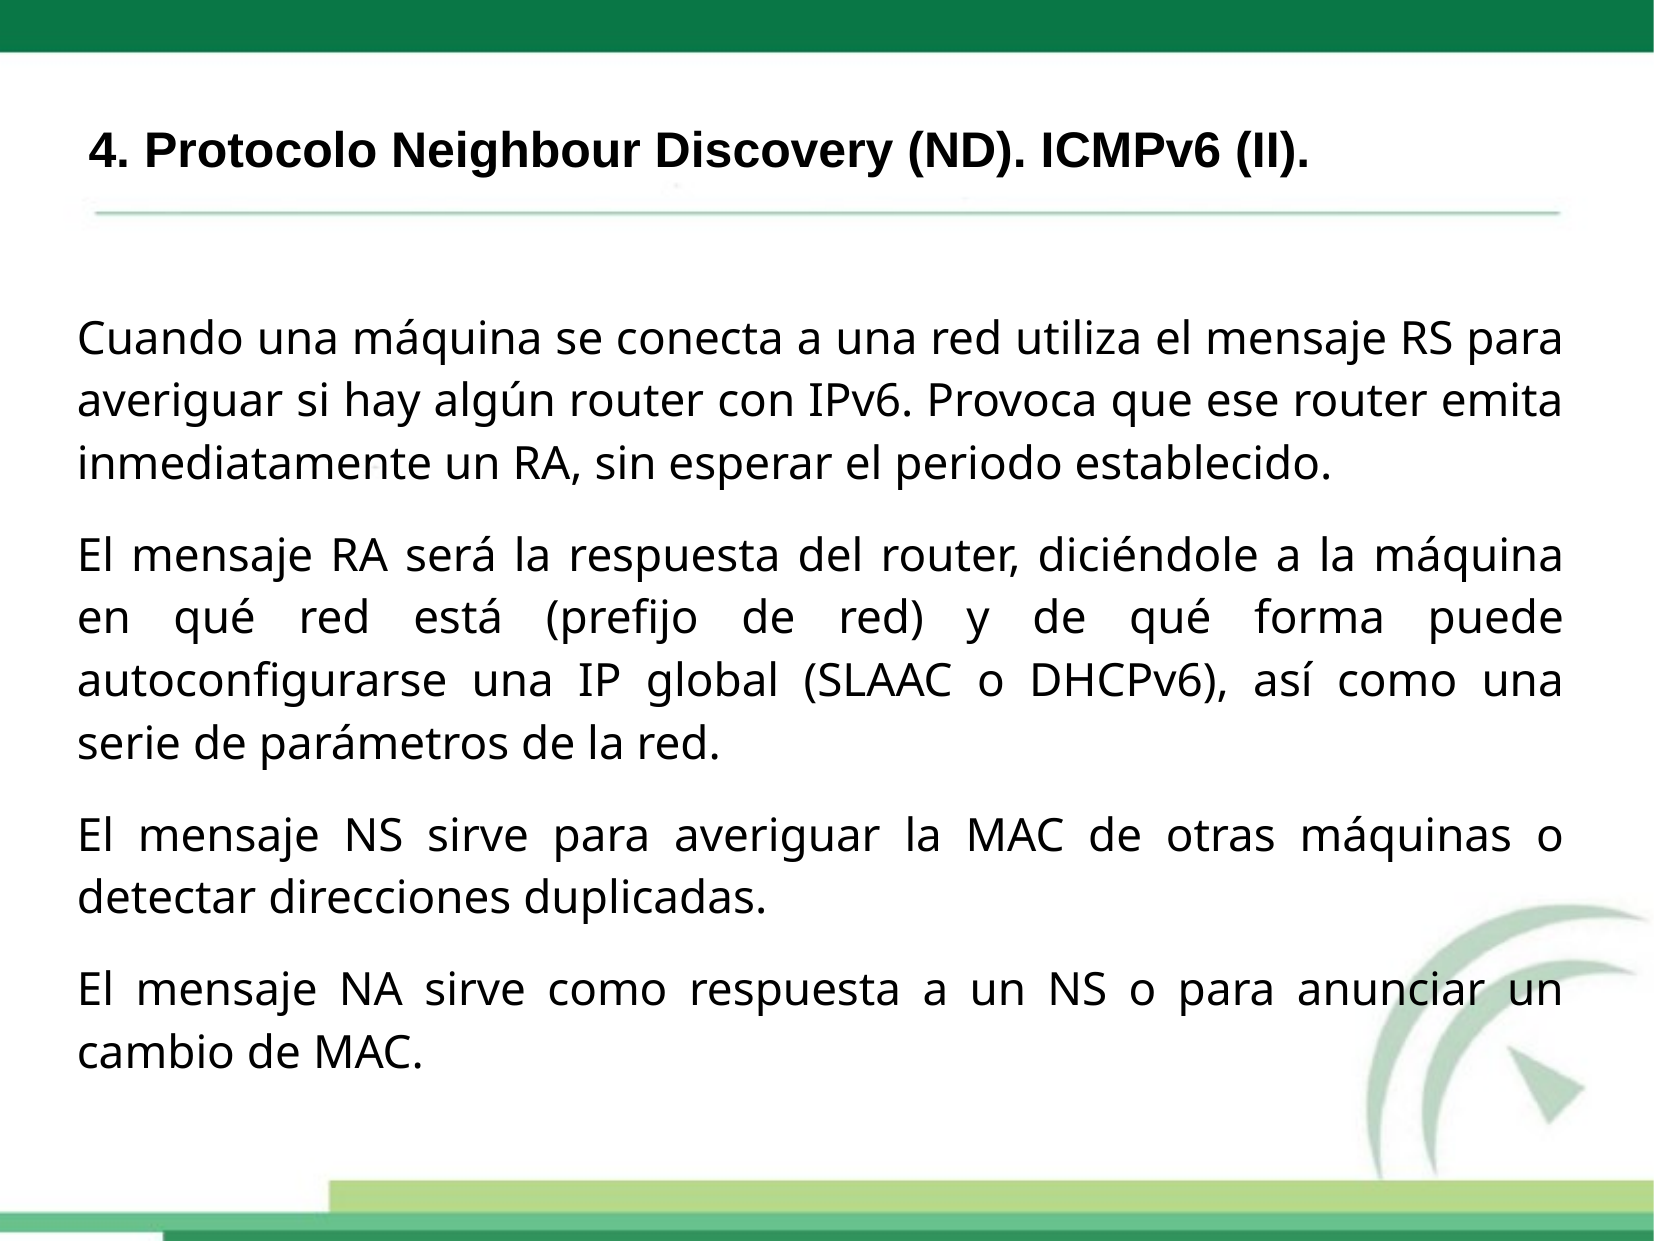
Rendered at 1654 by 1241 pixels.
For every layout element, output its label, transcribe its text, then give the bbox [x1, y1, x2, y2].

title 4. Protocolo Neighbour Discovery (ND). ICMPv6 (II). [88, 46, 1577, 254]
list Cuando una máquina se conecta a una red utiliza el mensaje RS para averiguar si hay algún router con IPv6. Provoca que ese router emita inmediatamente un RA, sin esperar el periodo establecido. El mensaje RA será la respuesta del router, diciéndole a la máquina en qué red está (prefijo de red) y de qué forma puede autoconfigurarse una IP global (SLAAC o DHCPv6), así como una serie de parámetros de la red. El mensaje NS sirve para averiguar la MAC de otras máquinas o detectar direcciones duplicadas. El mensaje NA sirve como respuesta a un NS o para anunciar un cambio de MAC. [76, 213, 1565, 1211]
picture [0, 0, 1654, 1241]
